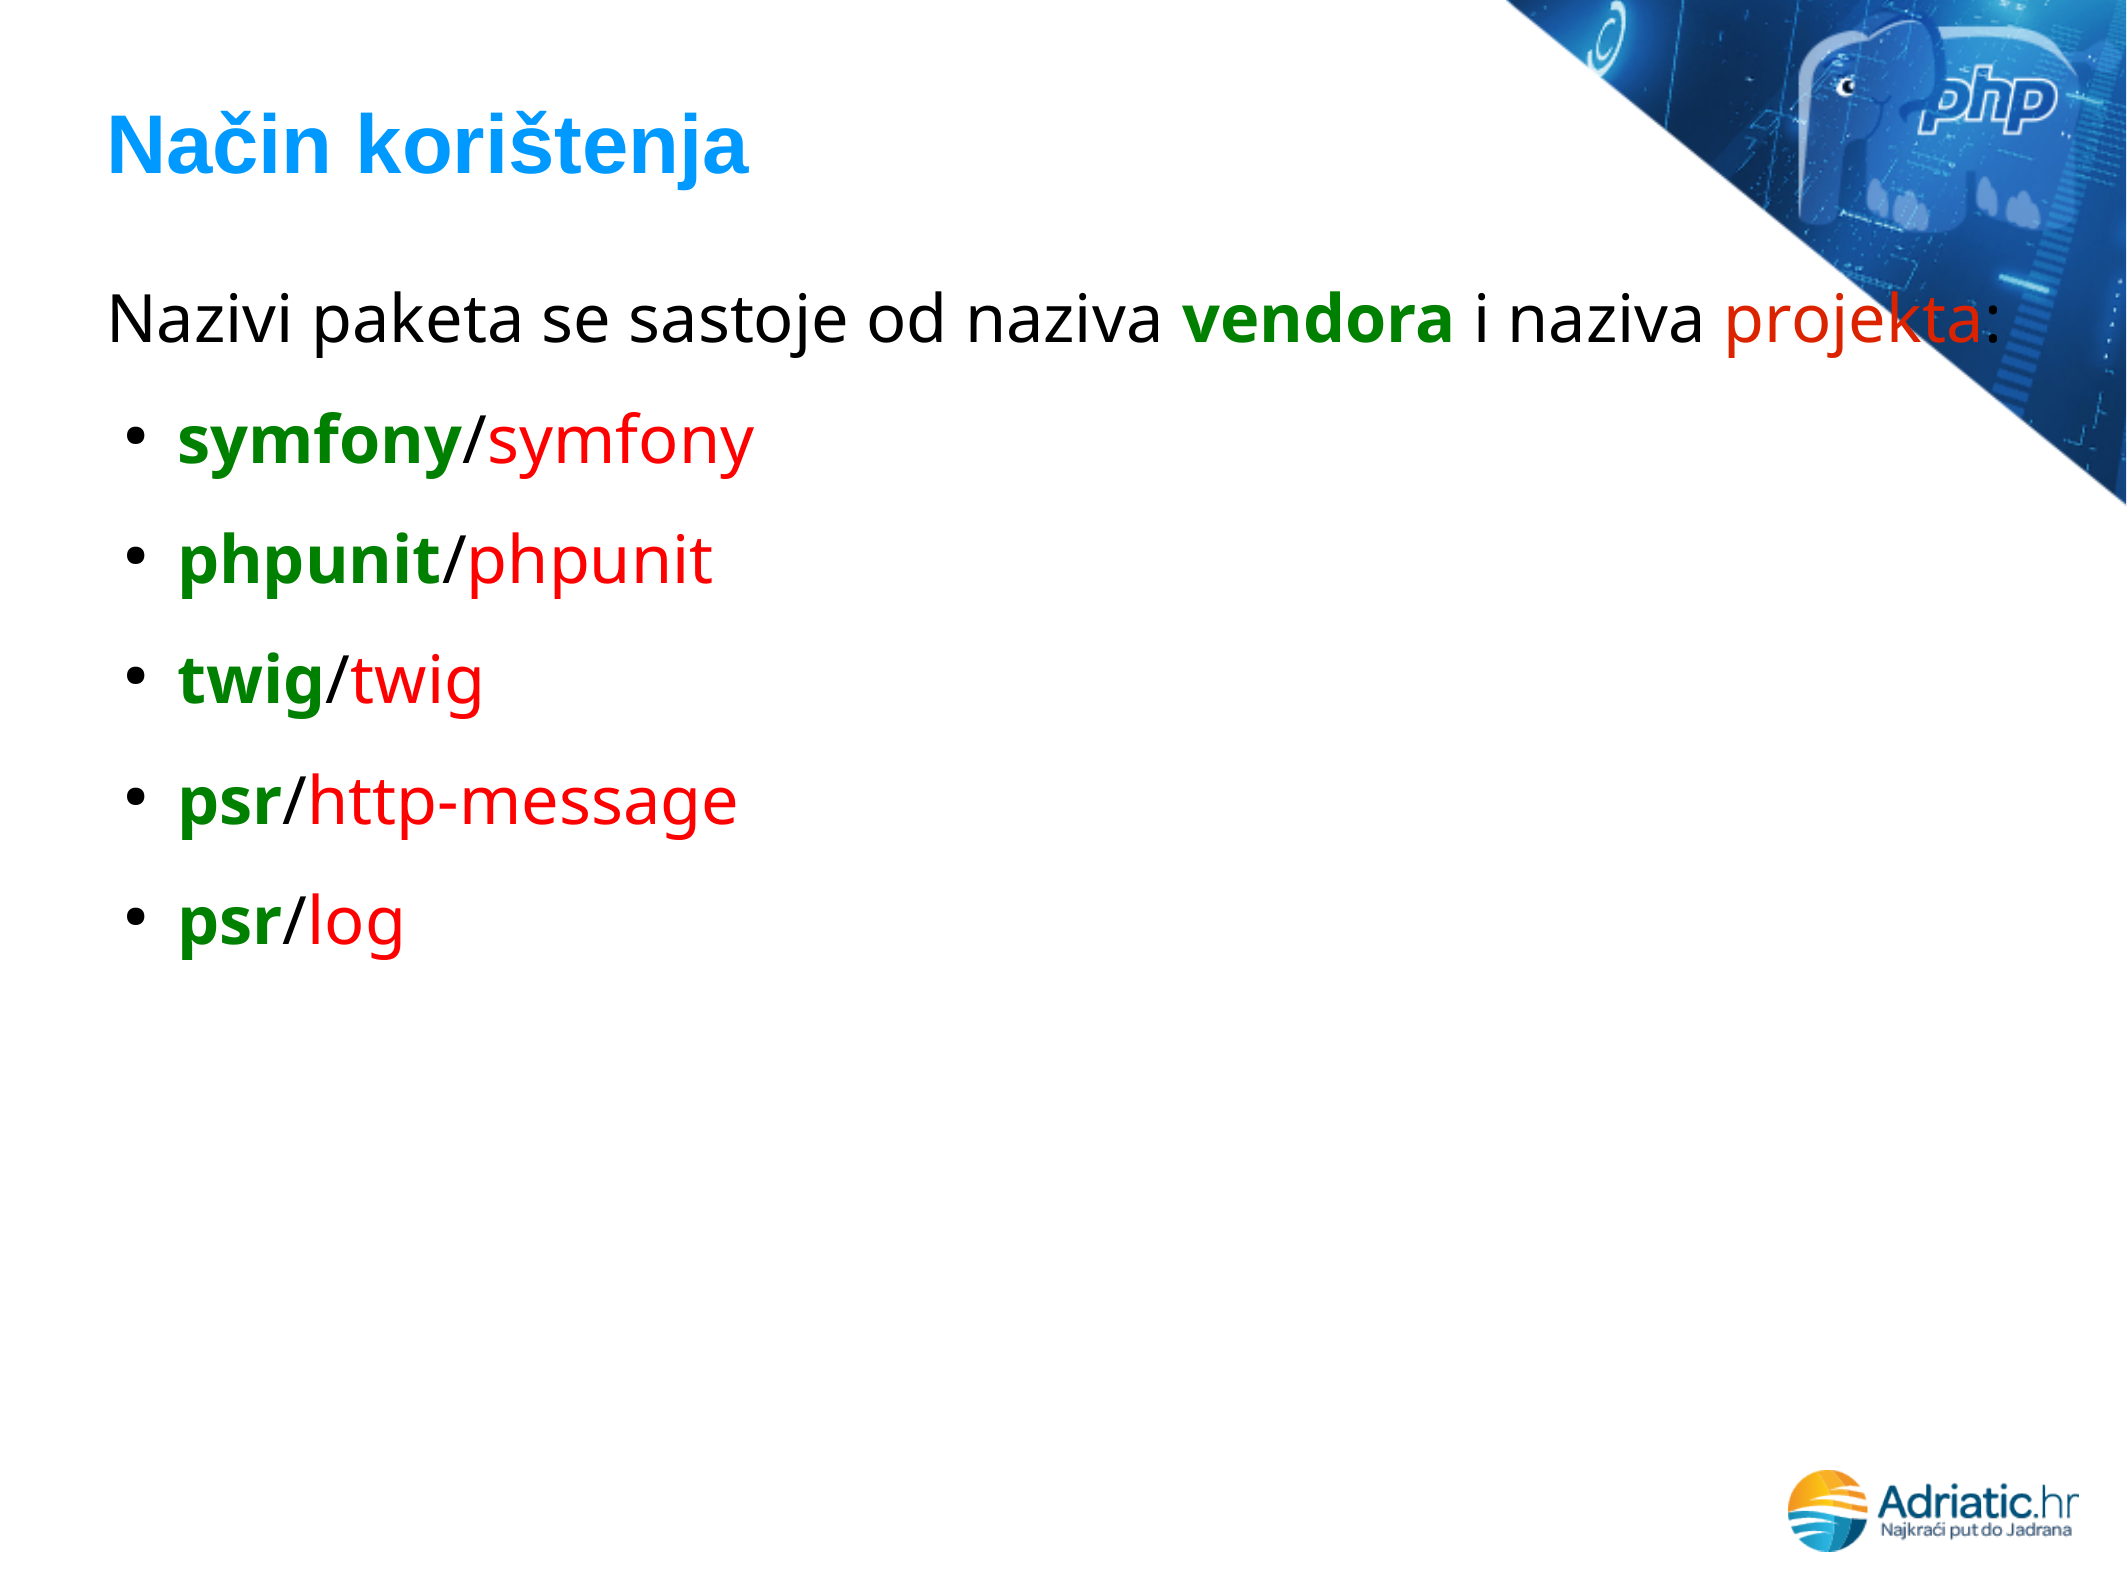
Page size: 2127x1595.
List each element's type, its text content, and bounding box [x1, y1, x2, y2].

picture [1505, 0, 2127, 625]
title Način korištenja [106, 70, 1630, 219]
picture [1788, 1470, 2079, 1552]
list Nazivi paketa se sastoje od naziva vendora i naziva projekta: symfony/symfony phpunit/phpunit twig/twig psr/http-message psr/log [106, 271, 2020, 1453]
